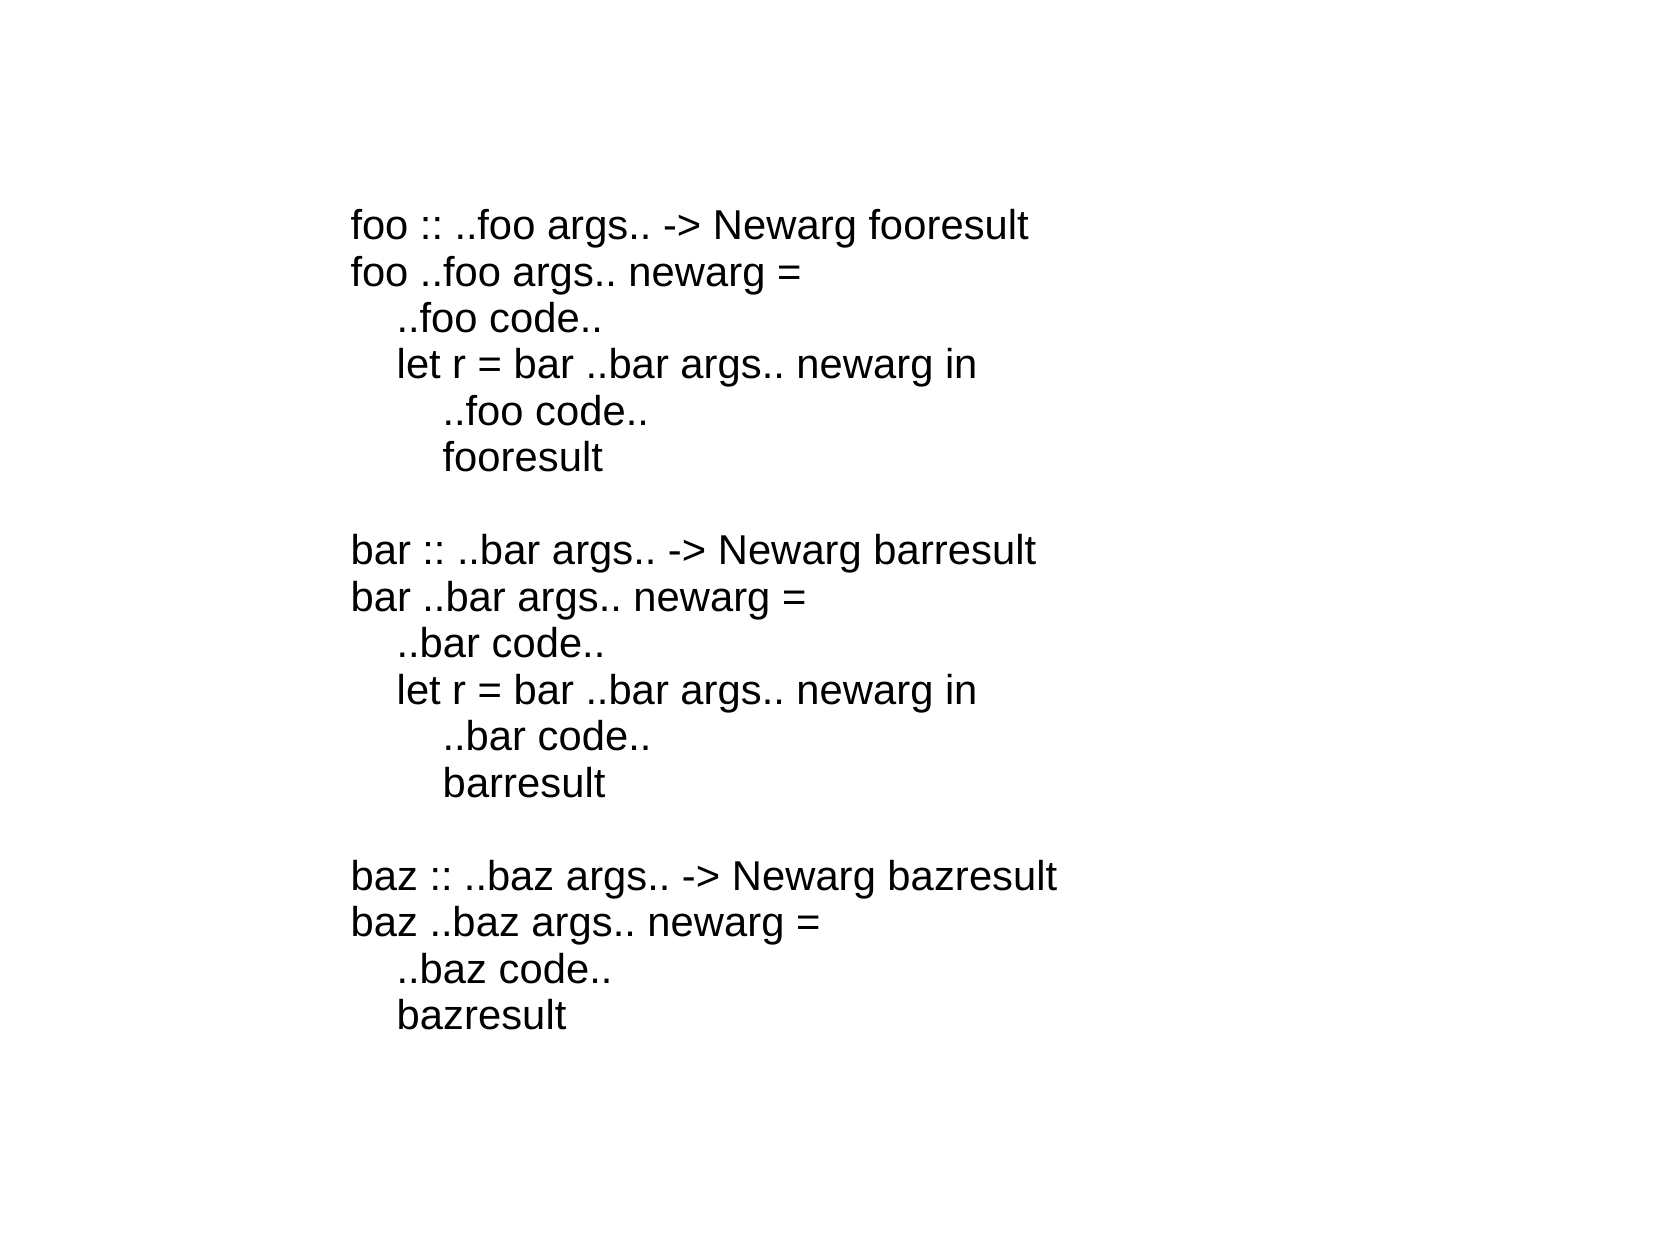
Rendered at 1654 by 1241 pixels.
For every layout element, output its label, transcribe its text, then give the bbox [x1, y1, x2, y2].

subtitle foo :: ..foo args.. -> Newarg fooresult foo ..foo args.. newarg = ..foo code.. let r = bar ..bar args.. newarg in ..foo code.. fooresult bar :: ..bar args.. -> Newarg barresult bar ..bar args.. newarg = ..bar code.. let r = bar ..bar args.. newarg in ..bar code.. barresult baz :: ..baz args.. -> Newarg bazresult baz ..baz args.. newarg = ..baz code.. bazresult [304, 197, 1349, 1044]
